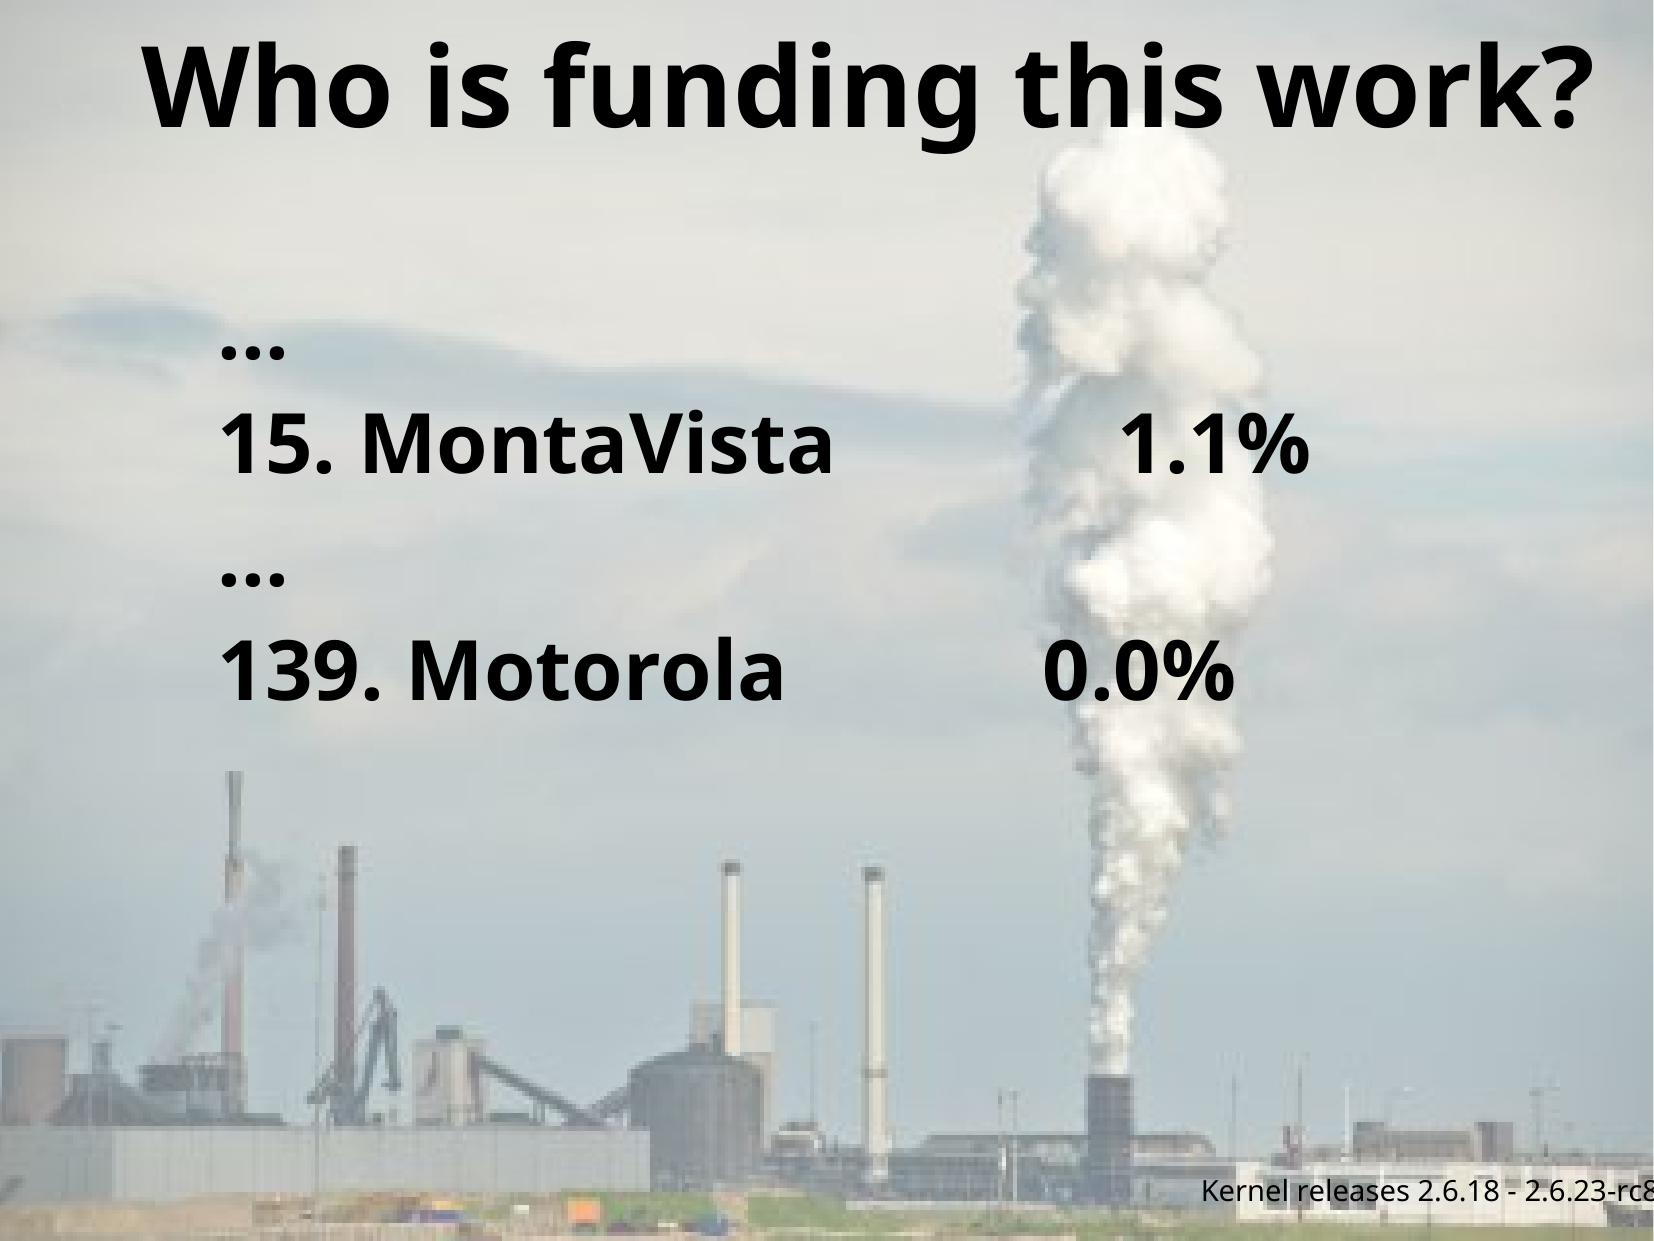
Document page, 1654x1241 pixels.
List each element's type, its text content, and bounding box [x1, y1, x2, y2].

text_box ... 15. MontaVista 1.1% ... 139. Motorola 0.0% [202, 150, 1253, 765]
text_box Kernel releases 2.6.18 - 2.6.23-rc8 [1186, 1162, 1654, 1213]
picture [0, 0, 1654, 1241]
text_box Who is funding this work? [126, 0, 1527, 151]
picture [1253, 421, 1257, 441]
